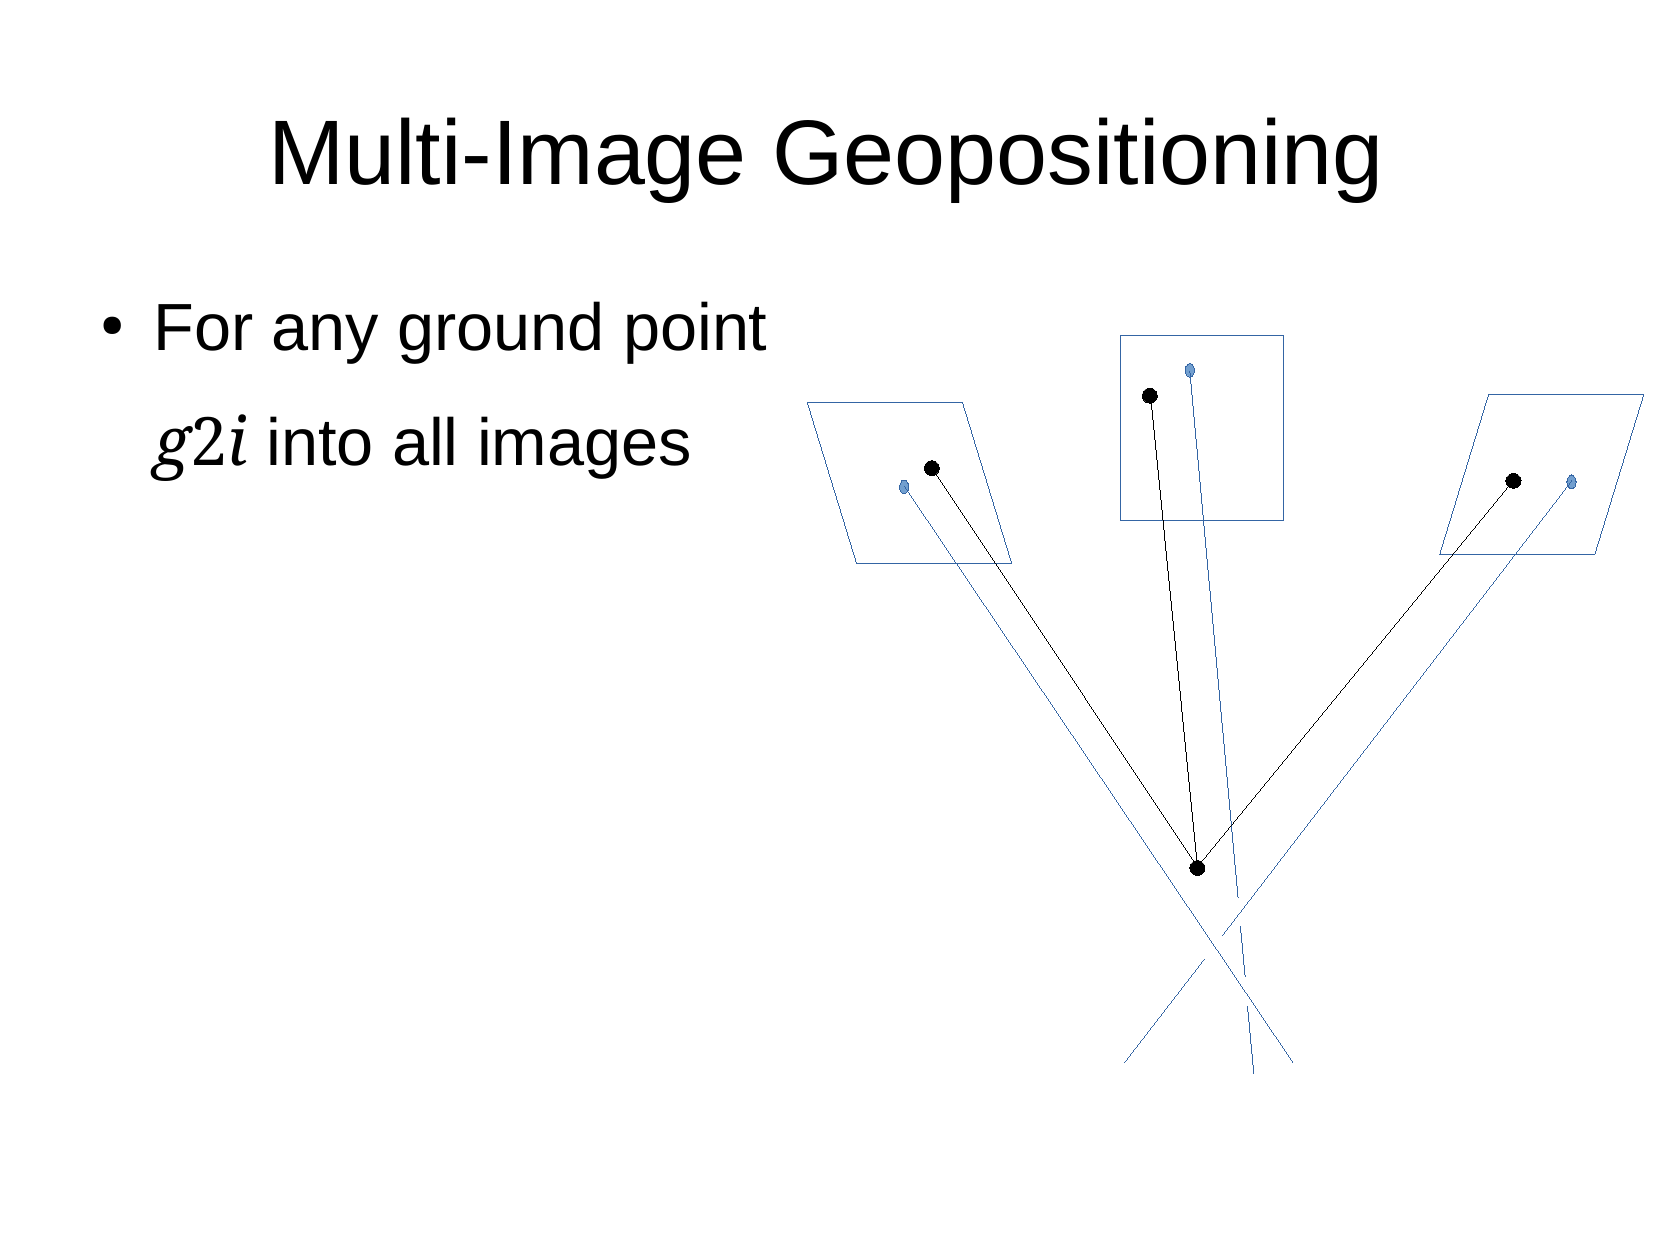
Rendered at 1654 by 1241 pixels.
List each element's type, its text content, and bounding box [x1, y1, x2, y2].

text_box [1566, 474, 1577, 489]
text_box [1185, 363, 1195, 378]
text_box [1505, 473, 1522, 489]
text_box [1142, 388, 1158, 404]
text_box [924, 460, 940, 476]
text_box [1189, 860, 1205, 876]
list For any ground point g2i into all images [82, 290, 1054, 1218]
title Multi-Image Geopositioning [82, 49, 1571, 257]
